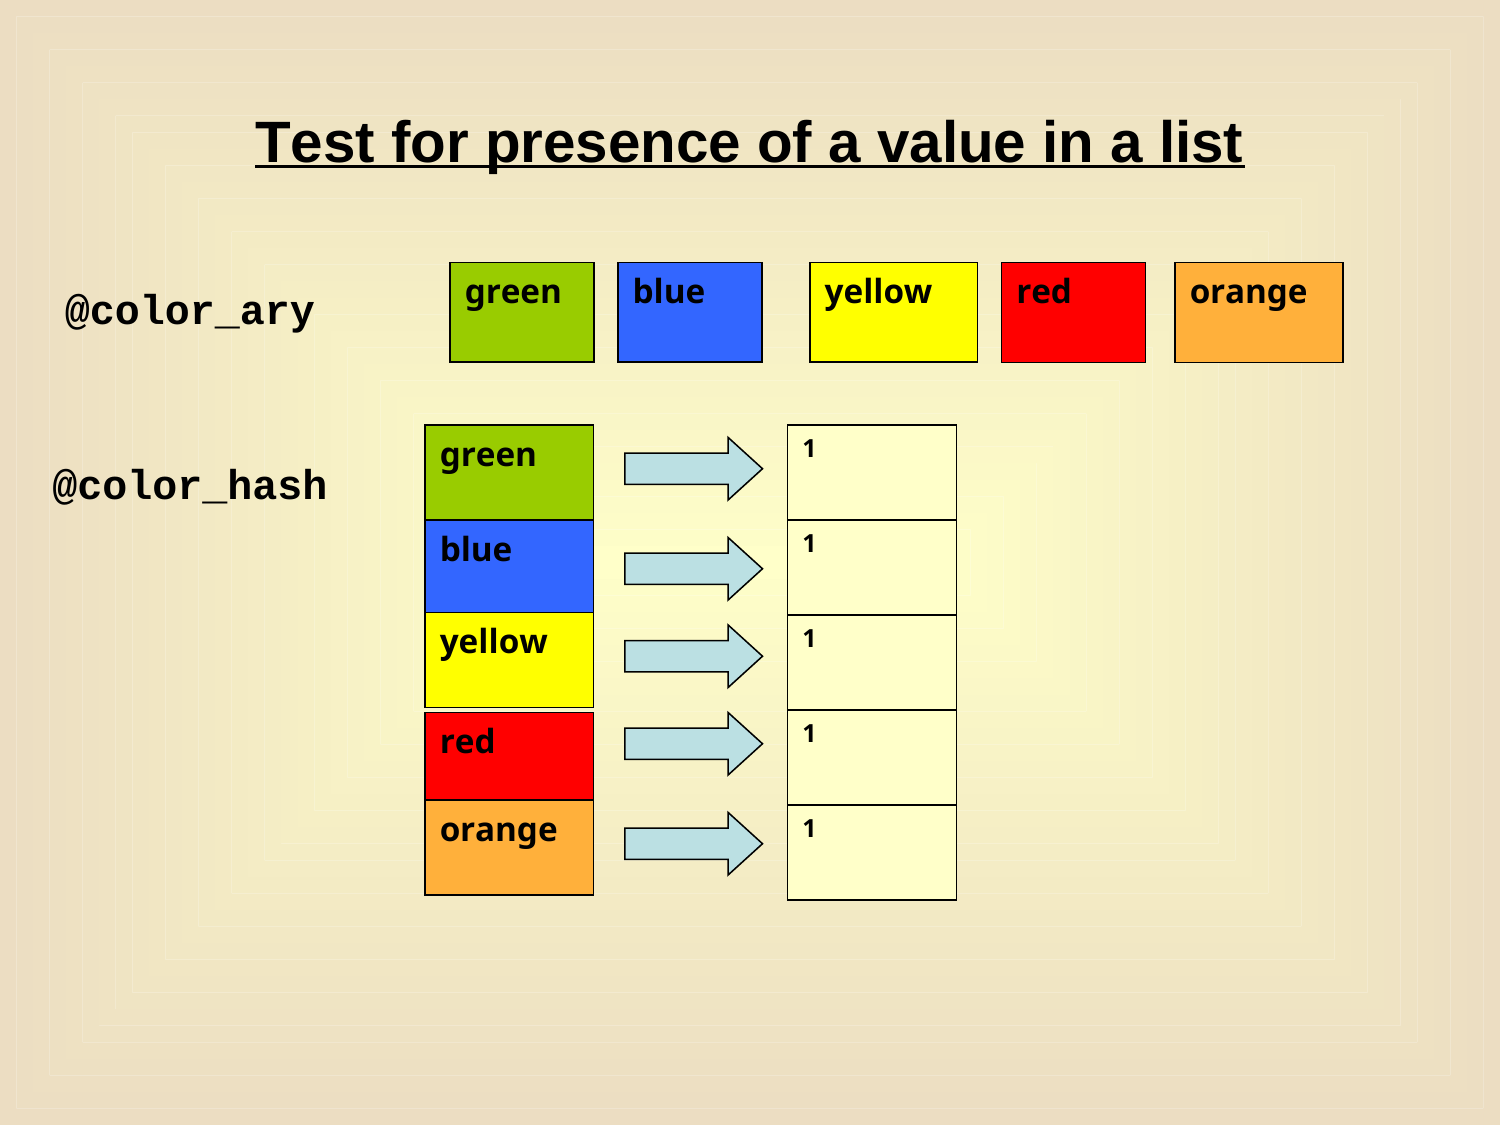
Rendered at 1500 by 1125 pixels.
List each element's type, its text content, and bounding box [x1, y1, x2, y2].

text_box 1 [787, 805, 957, 901]
text_box orange [424, 799, 594, 895]
text_box @color_hash [37, 450, 351, 516]
text_box green [424, 424, 594, 520]
text_box blue [424, 520, 594, 612]
text_box orange [1175, 262, 1344, 363]
text_box blue [617, 262, 762, 363]
text_box [624, 624, 763, 688]
text_box green [449, 262, 595, 363]
text_box yellow [424, 612, 594, 708]
text_box [624, 537, 763, 601]
text_box 1 [787, 614, 957, 710]
text_box [624, 437, 763, 501]
text_box [624, 812, 763, 876]
text_box red [1001, 262, 1146, 363]
text_box 1 [787, 424, 957, 520]
text_box 1 [787, 520, 957, 614]
title Test for presence of a value in a list [75, 45, 1426, 233]
text_box red [424, 712, 594, 799]
text_box yellow [809, 262, 978, 363]
text_box [624, 712, 763, 776]
text_box 1 [787, 710, 957, 805]
text_box @color_ary [49, 275, 363, 341]
